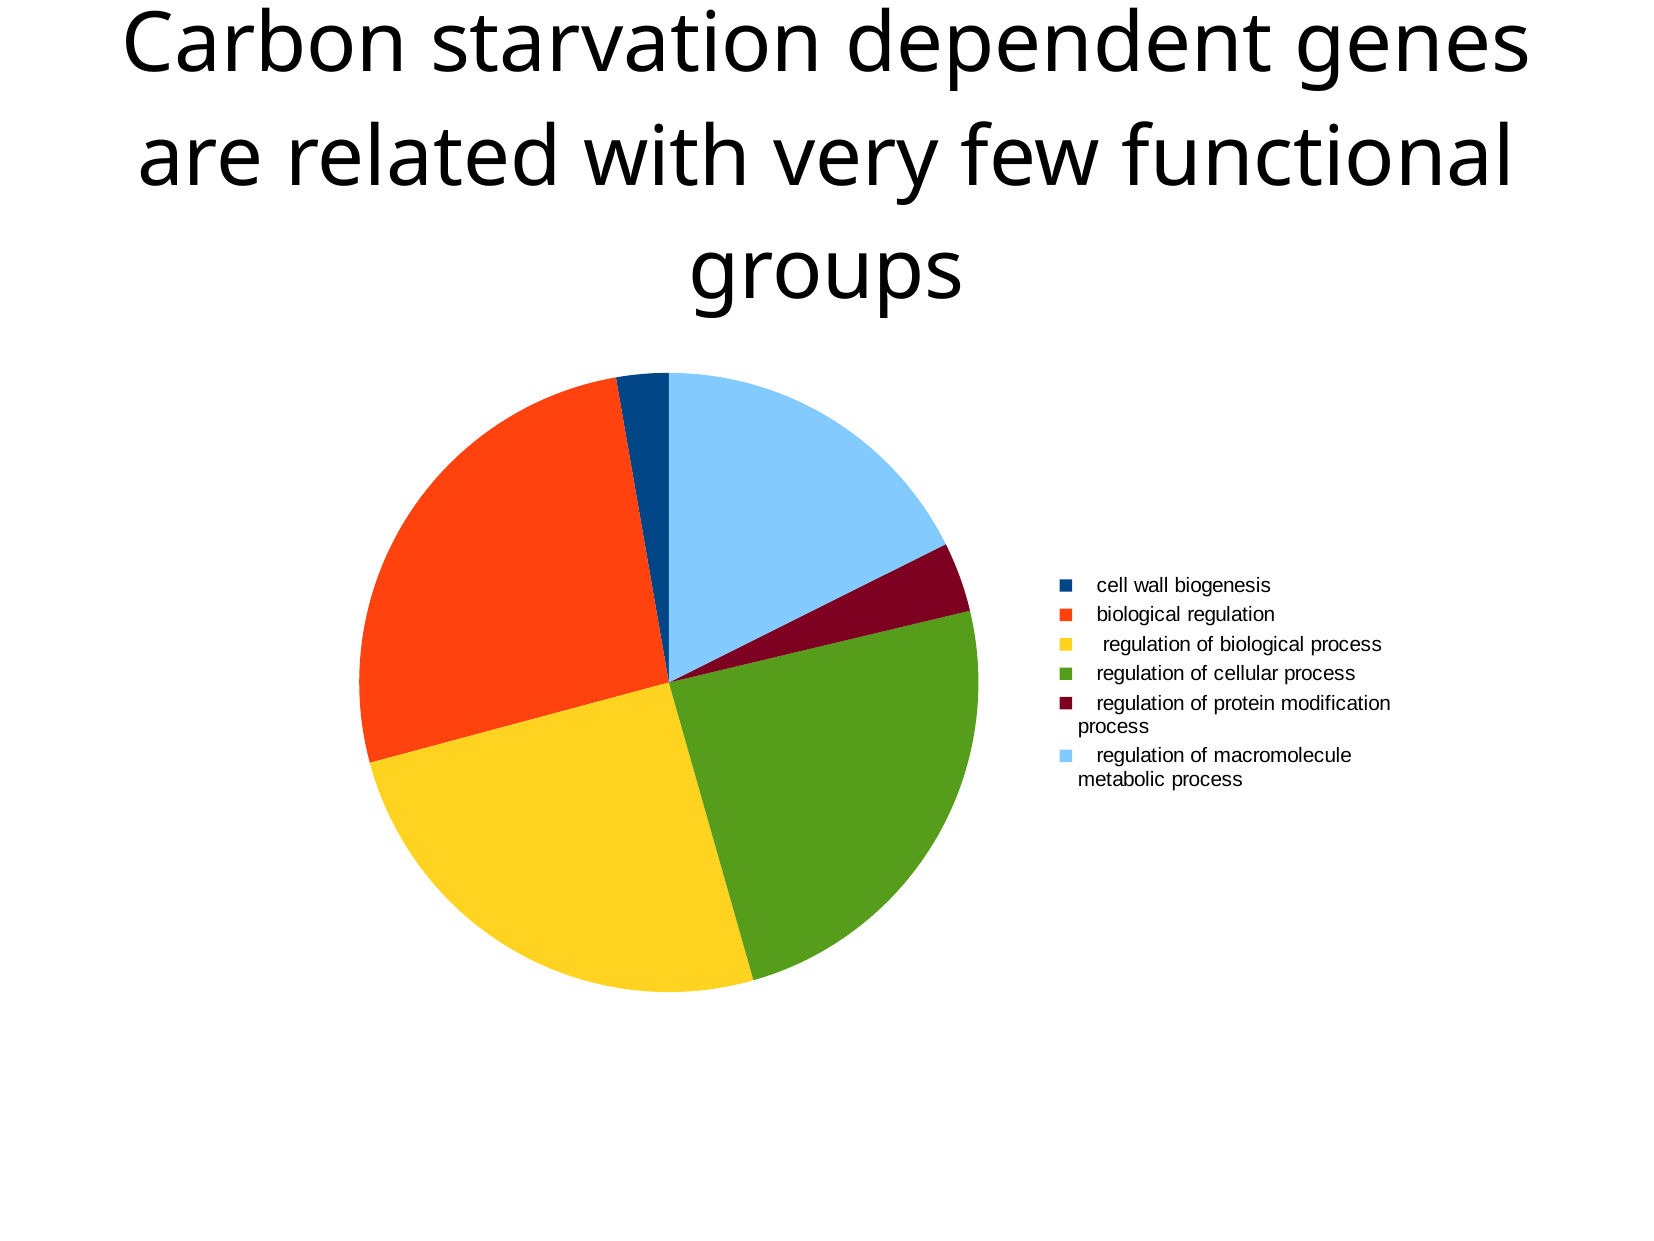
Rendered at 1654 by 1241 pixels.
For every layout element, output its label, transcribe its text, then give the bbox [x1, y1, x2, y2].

chart [285, 360, 1410, 1006]
title Carbon starvation dependent genes are related with very few functional groups [82, 49, 1571, 257]
